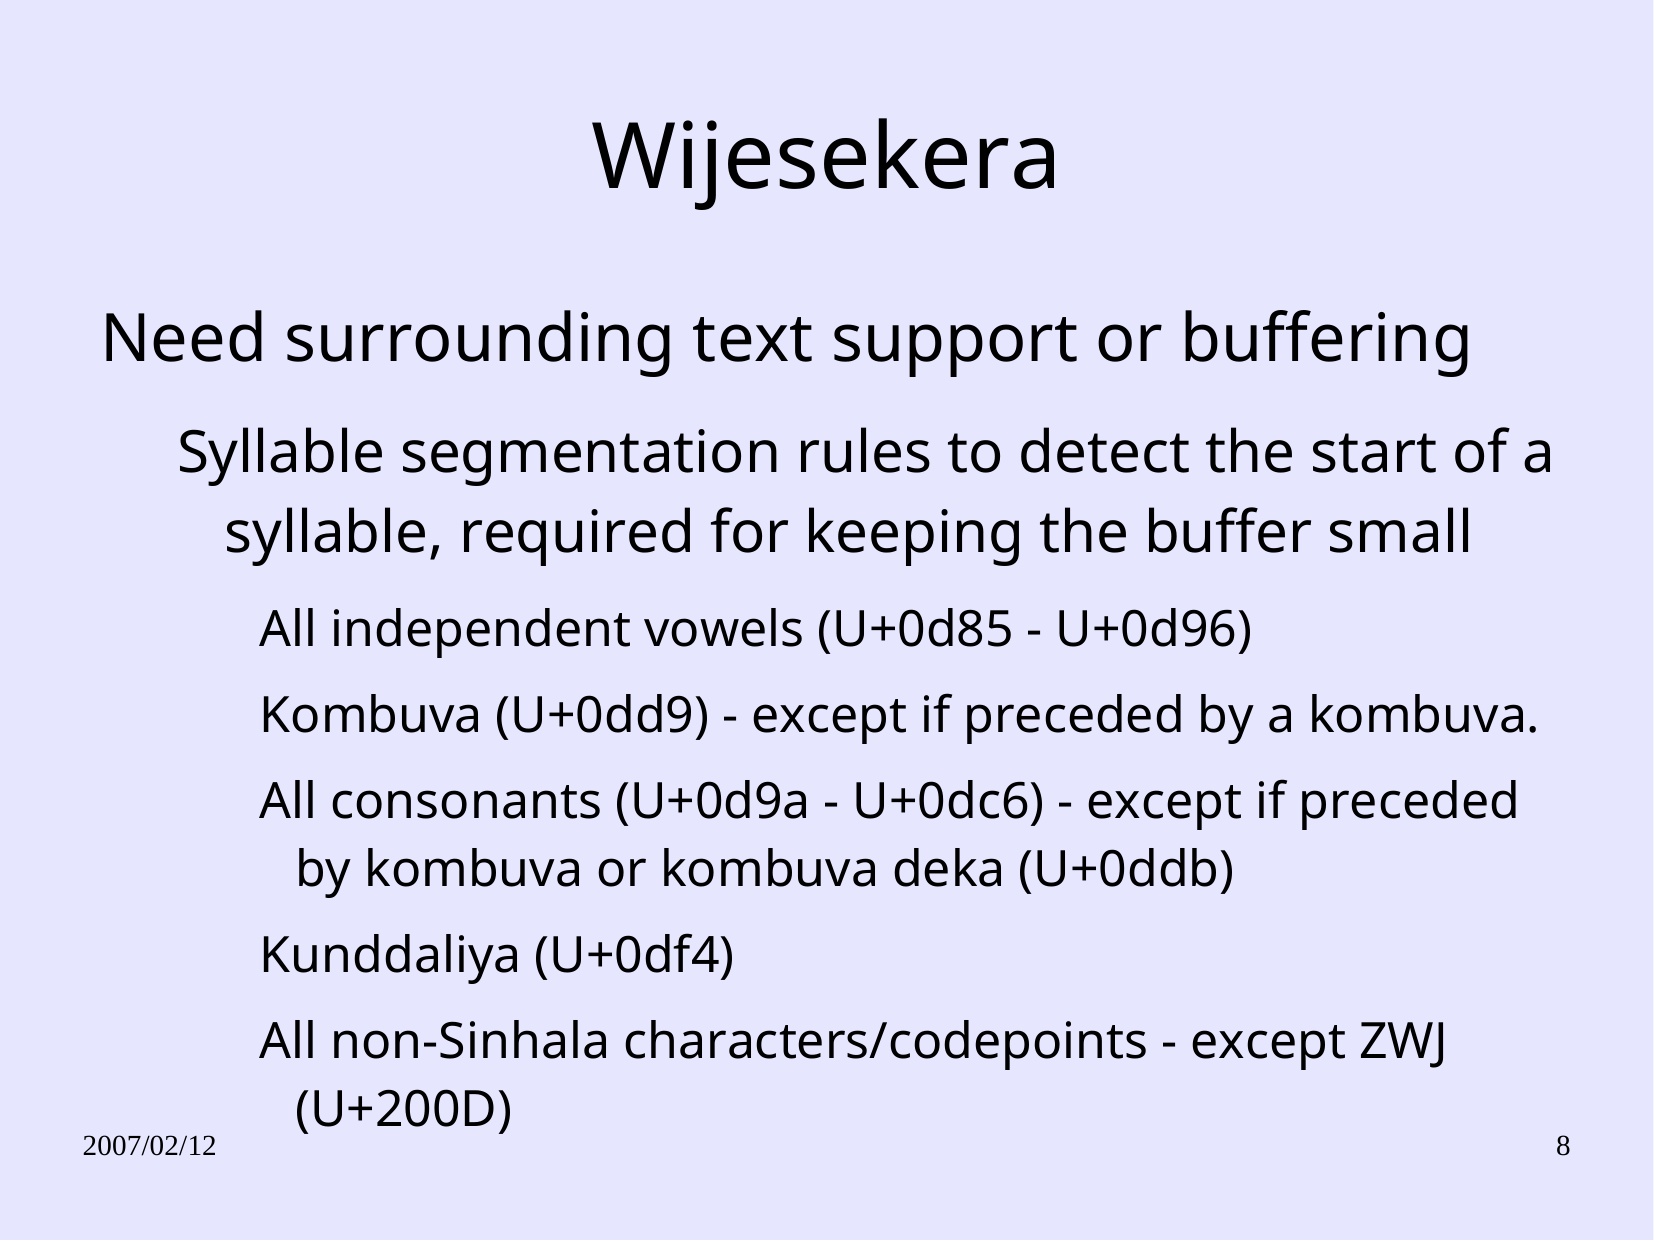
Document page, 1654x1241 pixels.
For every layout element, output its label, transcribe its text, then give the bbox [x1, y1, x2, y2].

title Wijesekera [82, 56, 1571, 250]
list Need surrounding text support or buffering Syllable segmentation rules to detect the start of a syllable, required for keeping the buffer small All independent vowels (U+0d85 - U+0d96) Kombuva (U+0dd9) - except if preceded by a kombuva. All consonants (U+0d9a - U+0dc6) - except if preceded by kombuva or kombuva deka (U+0ddb) Kunddaliya (U+0df4) All non-Sinhala characters/codepoints - except ZWJ (U+200D) [82, 290, 1571, 1094]
